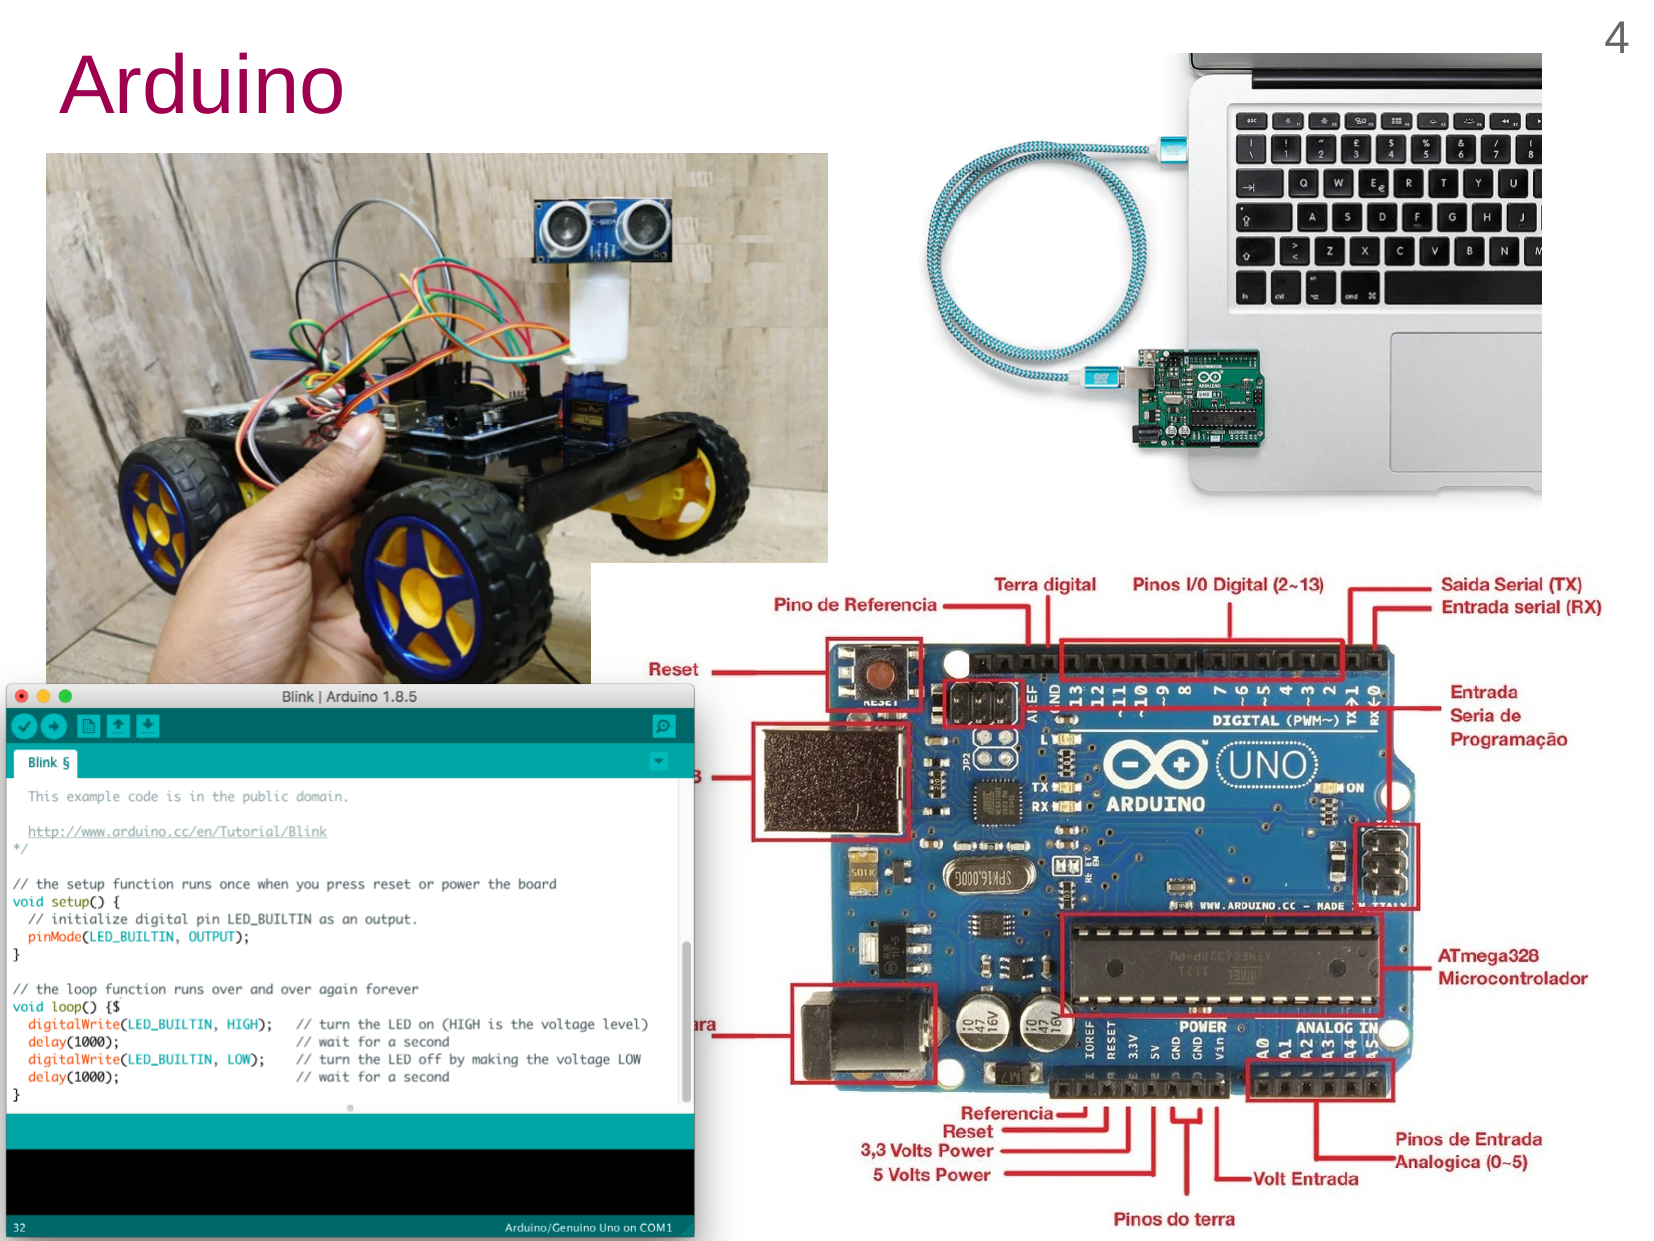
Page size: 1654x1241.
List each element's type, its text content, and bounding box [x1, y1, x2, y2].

picture [0, 153, 1607, 1241]
title Arduino [59, 29, 1595, 148]
picture [891, 53, 1542, 541]
